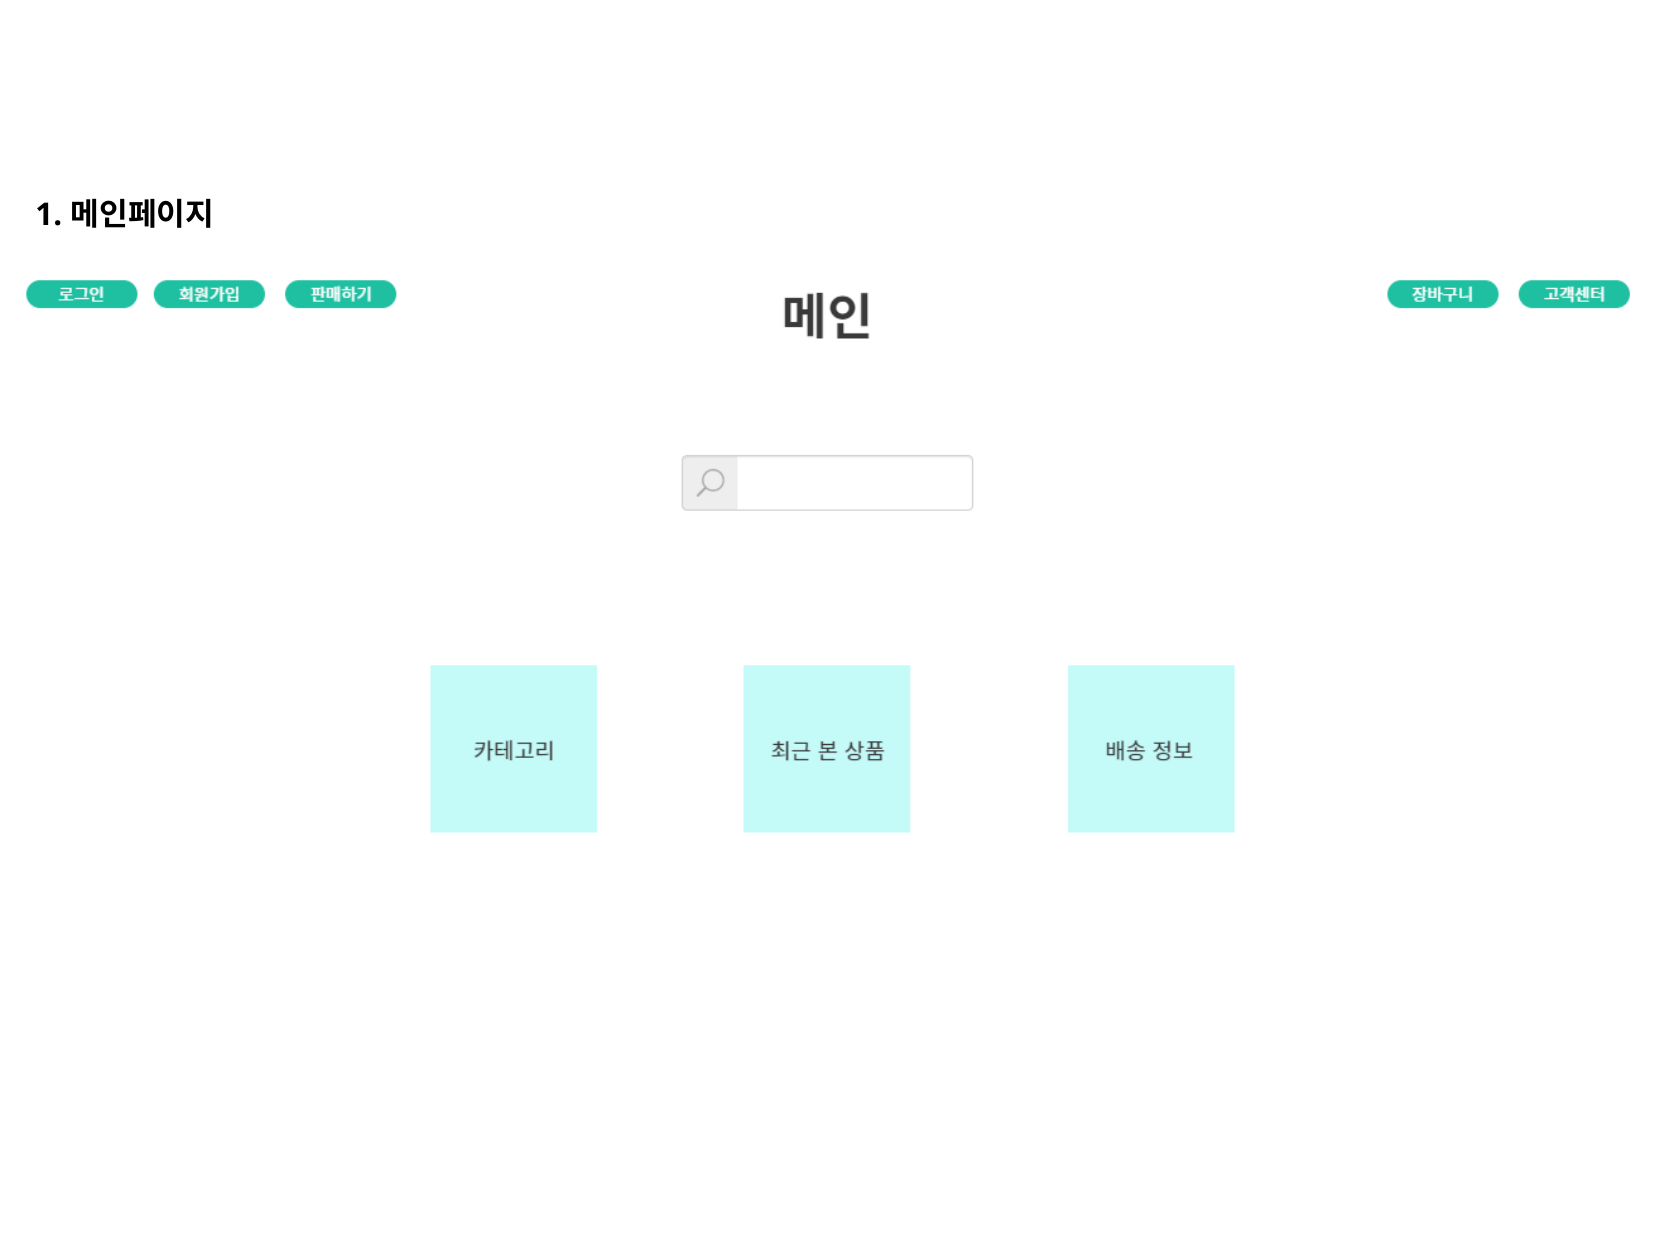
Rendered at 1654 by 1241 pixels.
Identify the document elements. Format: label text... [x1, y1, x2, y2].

picture [5, 255, 1654, 1086]
text_box 1. 메인페이지 [35, 169, 792, 256]
